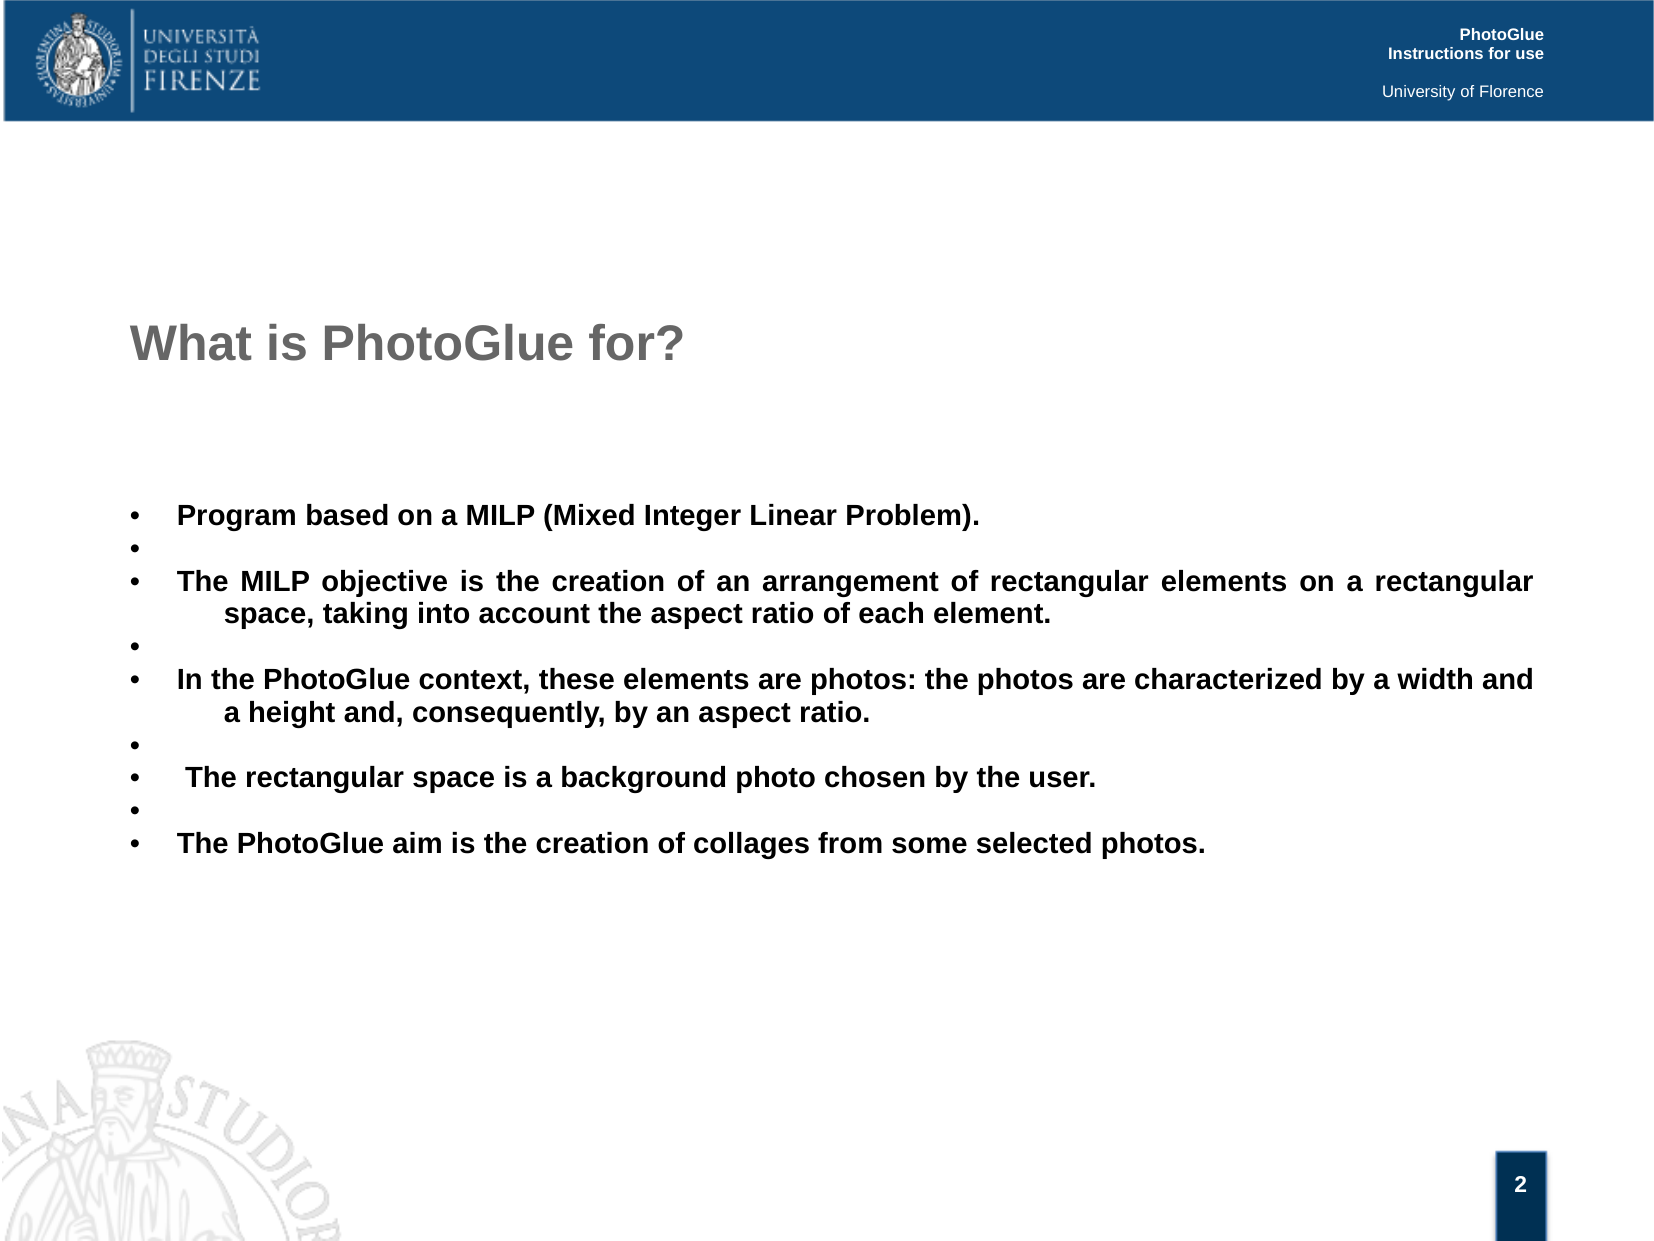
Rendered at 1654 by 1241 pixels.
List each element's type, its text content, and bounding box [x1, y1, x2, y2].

text_box What is PhotoGlue for? [129, 268, 993, 389]
text_box 2 [1505, 1160, 1536, 1208]
text_box Program based on a MILP (Mixed Integer Linear Problem). The MILP objective is the creation of an arrangement of rectangular elements on a rectangular space, taking into account the aspect ratio of each element. In the PhotoGlue context, these elements are photos: the photos are characterized by a width and a height and, consequently, by an aspect ratio. The rectangular space is a background photo chosen by the user. The PhotoGlue aim is the creation of collages from some selected photos. [129, 478, 1536, 913]
text_box PhotoGlue Instructions for use University of Florence [685, 24, 1548, 102]
picture [2, 0, 1654, 1241]
